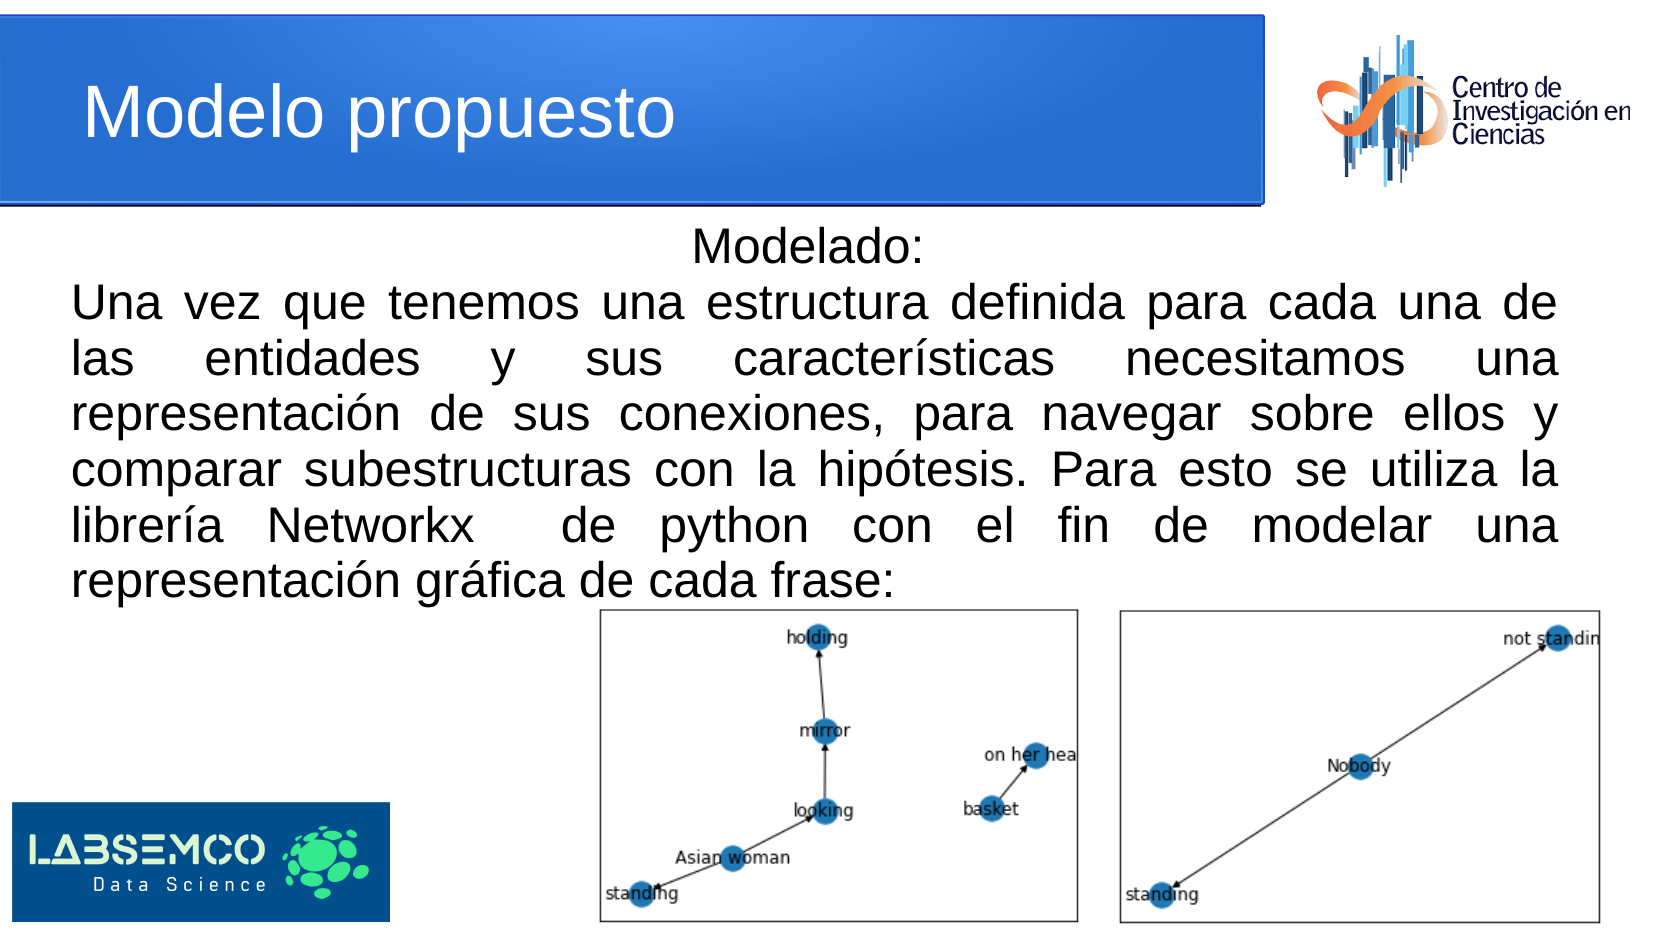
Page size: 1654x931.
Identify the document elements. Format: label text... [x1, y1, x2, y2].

picture [590, 601, 1087, 931]
subtitle Modelado: Una vez que tenemos una estructura definida para cada una de las entidades y sus características necesitamos una representación de sus conexiones, para navegar sobre ellos y comparar subestructuras con la hipótesis. Para esto se utiliza la librería Networkx de python con el fin de modelar una representación gráfica de cada frase: [70, 212, 1560, 615]
picture [11, 801, 390, 922]
picture [1317, 35, 1630, 187]
picture [1110, 602, 1609, 931]
title Modelo propuesto [82, 35, 1235, 189]
